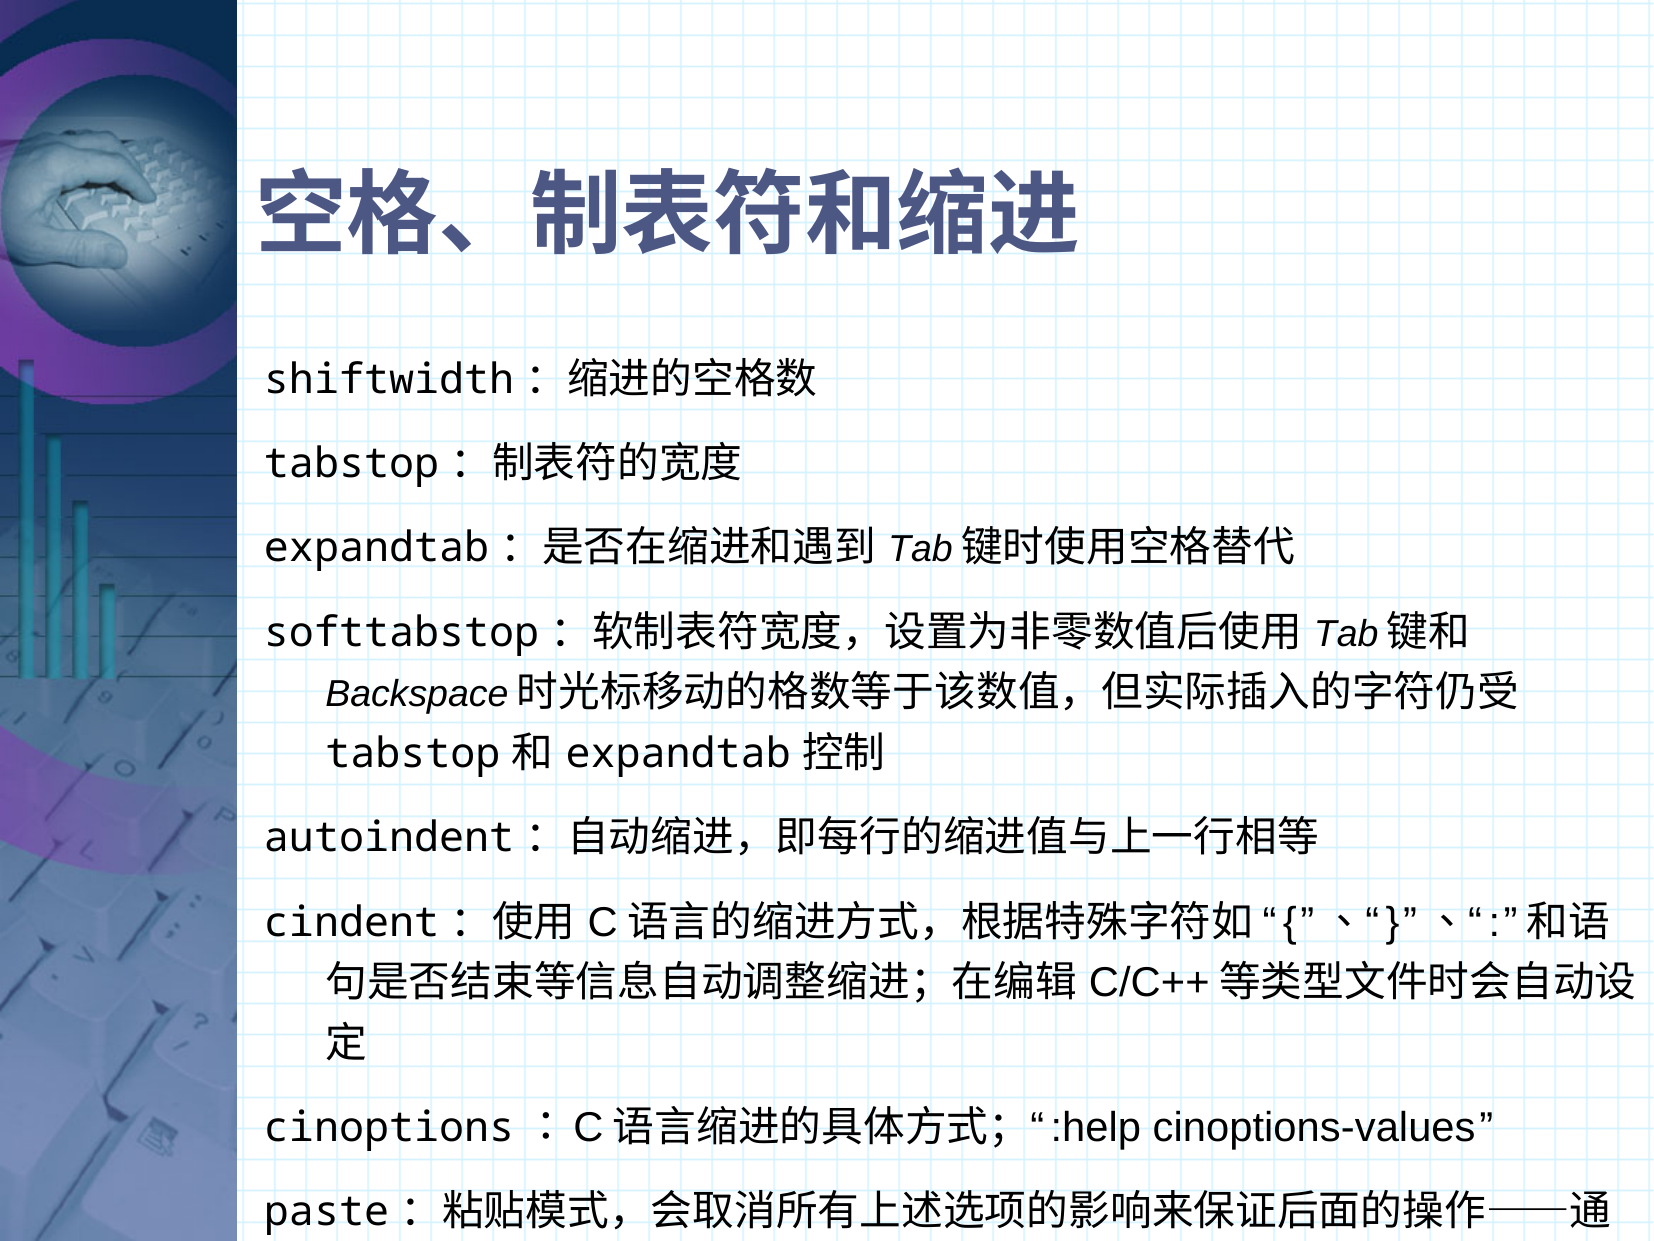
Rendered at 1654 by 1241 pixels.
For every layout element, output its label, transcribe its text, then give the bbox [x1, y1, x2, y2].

list shiftwidth：缩进的空格数 tabstop：制表符的宽度 expandtab：是否在缩进和遇到Tab键时使用空格替代 softtabstop：软制表符宽度，设置为非零数值后使用Tab键和Backspace时光标移动的格数等于该数值，但实际插入的字符仍受tabstop和expandtab控制 autoindent：自动缩进，即每行的缩进值与上一行相等 cindent：使用C语言的缩进方式，根据特殊字符如 “ { ”、“ } ”、“ : ”和语句是否结束等信息自动调整缩进；在编辑C/C++等类型文件时会自动设定 cinoptions： C语言缩进的具体方式；“ :help cinoptions-values ” paste：粘贴模式，会取消所有上述选项的影响来保证后面的操作——通常是从剪贴板粘贴代码——保持原有代码的风格 [254, 344, 1640, 1153]
picture [0, 0, 1654, 1241]
title 空格、制表符和缩进 [254, 110, 1640, 303]
